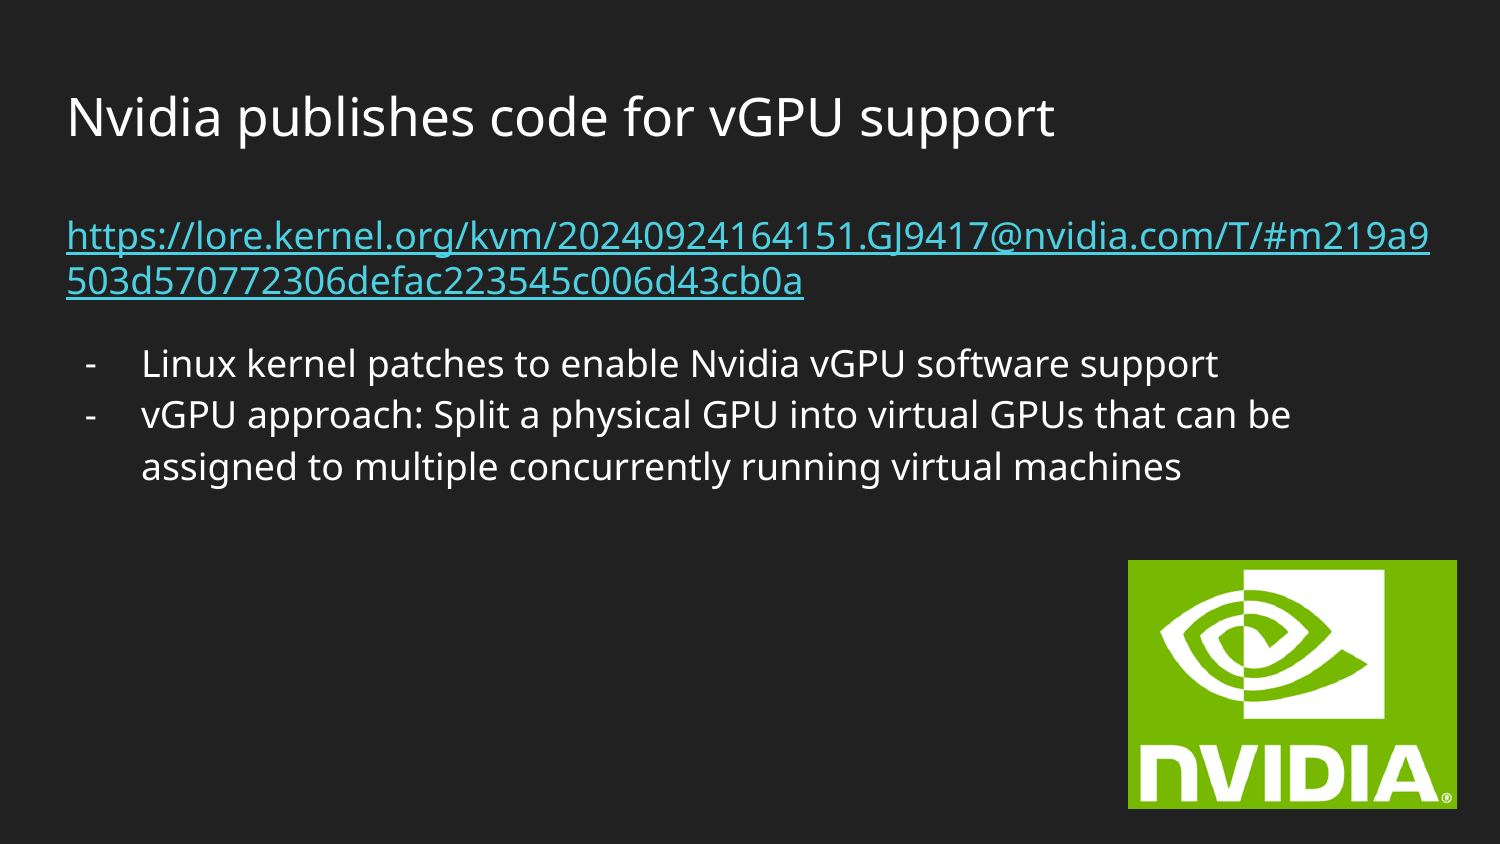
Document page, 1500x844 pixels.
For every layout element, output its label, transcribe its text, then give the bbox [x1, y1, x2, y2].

picture [1128, 560, 1458, 809]
list https://lore.kernel.org/kvm/20240924164151.GJ9417@nvidia.com/T/#m219a9503d570772306defac223545c006d43cb0a Linux kernel patches to enable Nvidia vGPU software support vGPU approach: Split a physical GPU into virtual GPUs that can be assigned to multiple concurrently running virtual machines [51, 189, 1449, 809]
title Nvidia publishes code for vGPU support [51, 67, 1449, 162]
